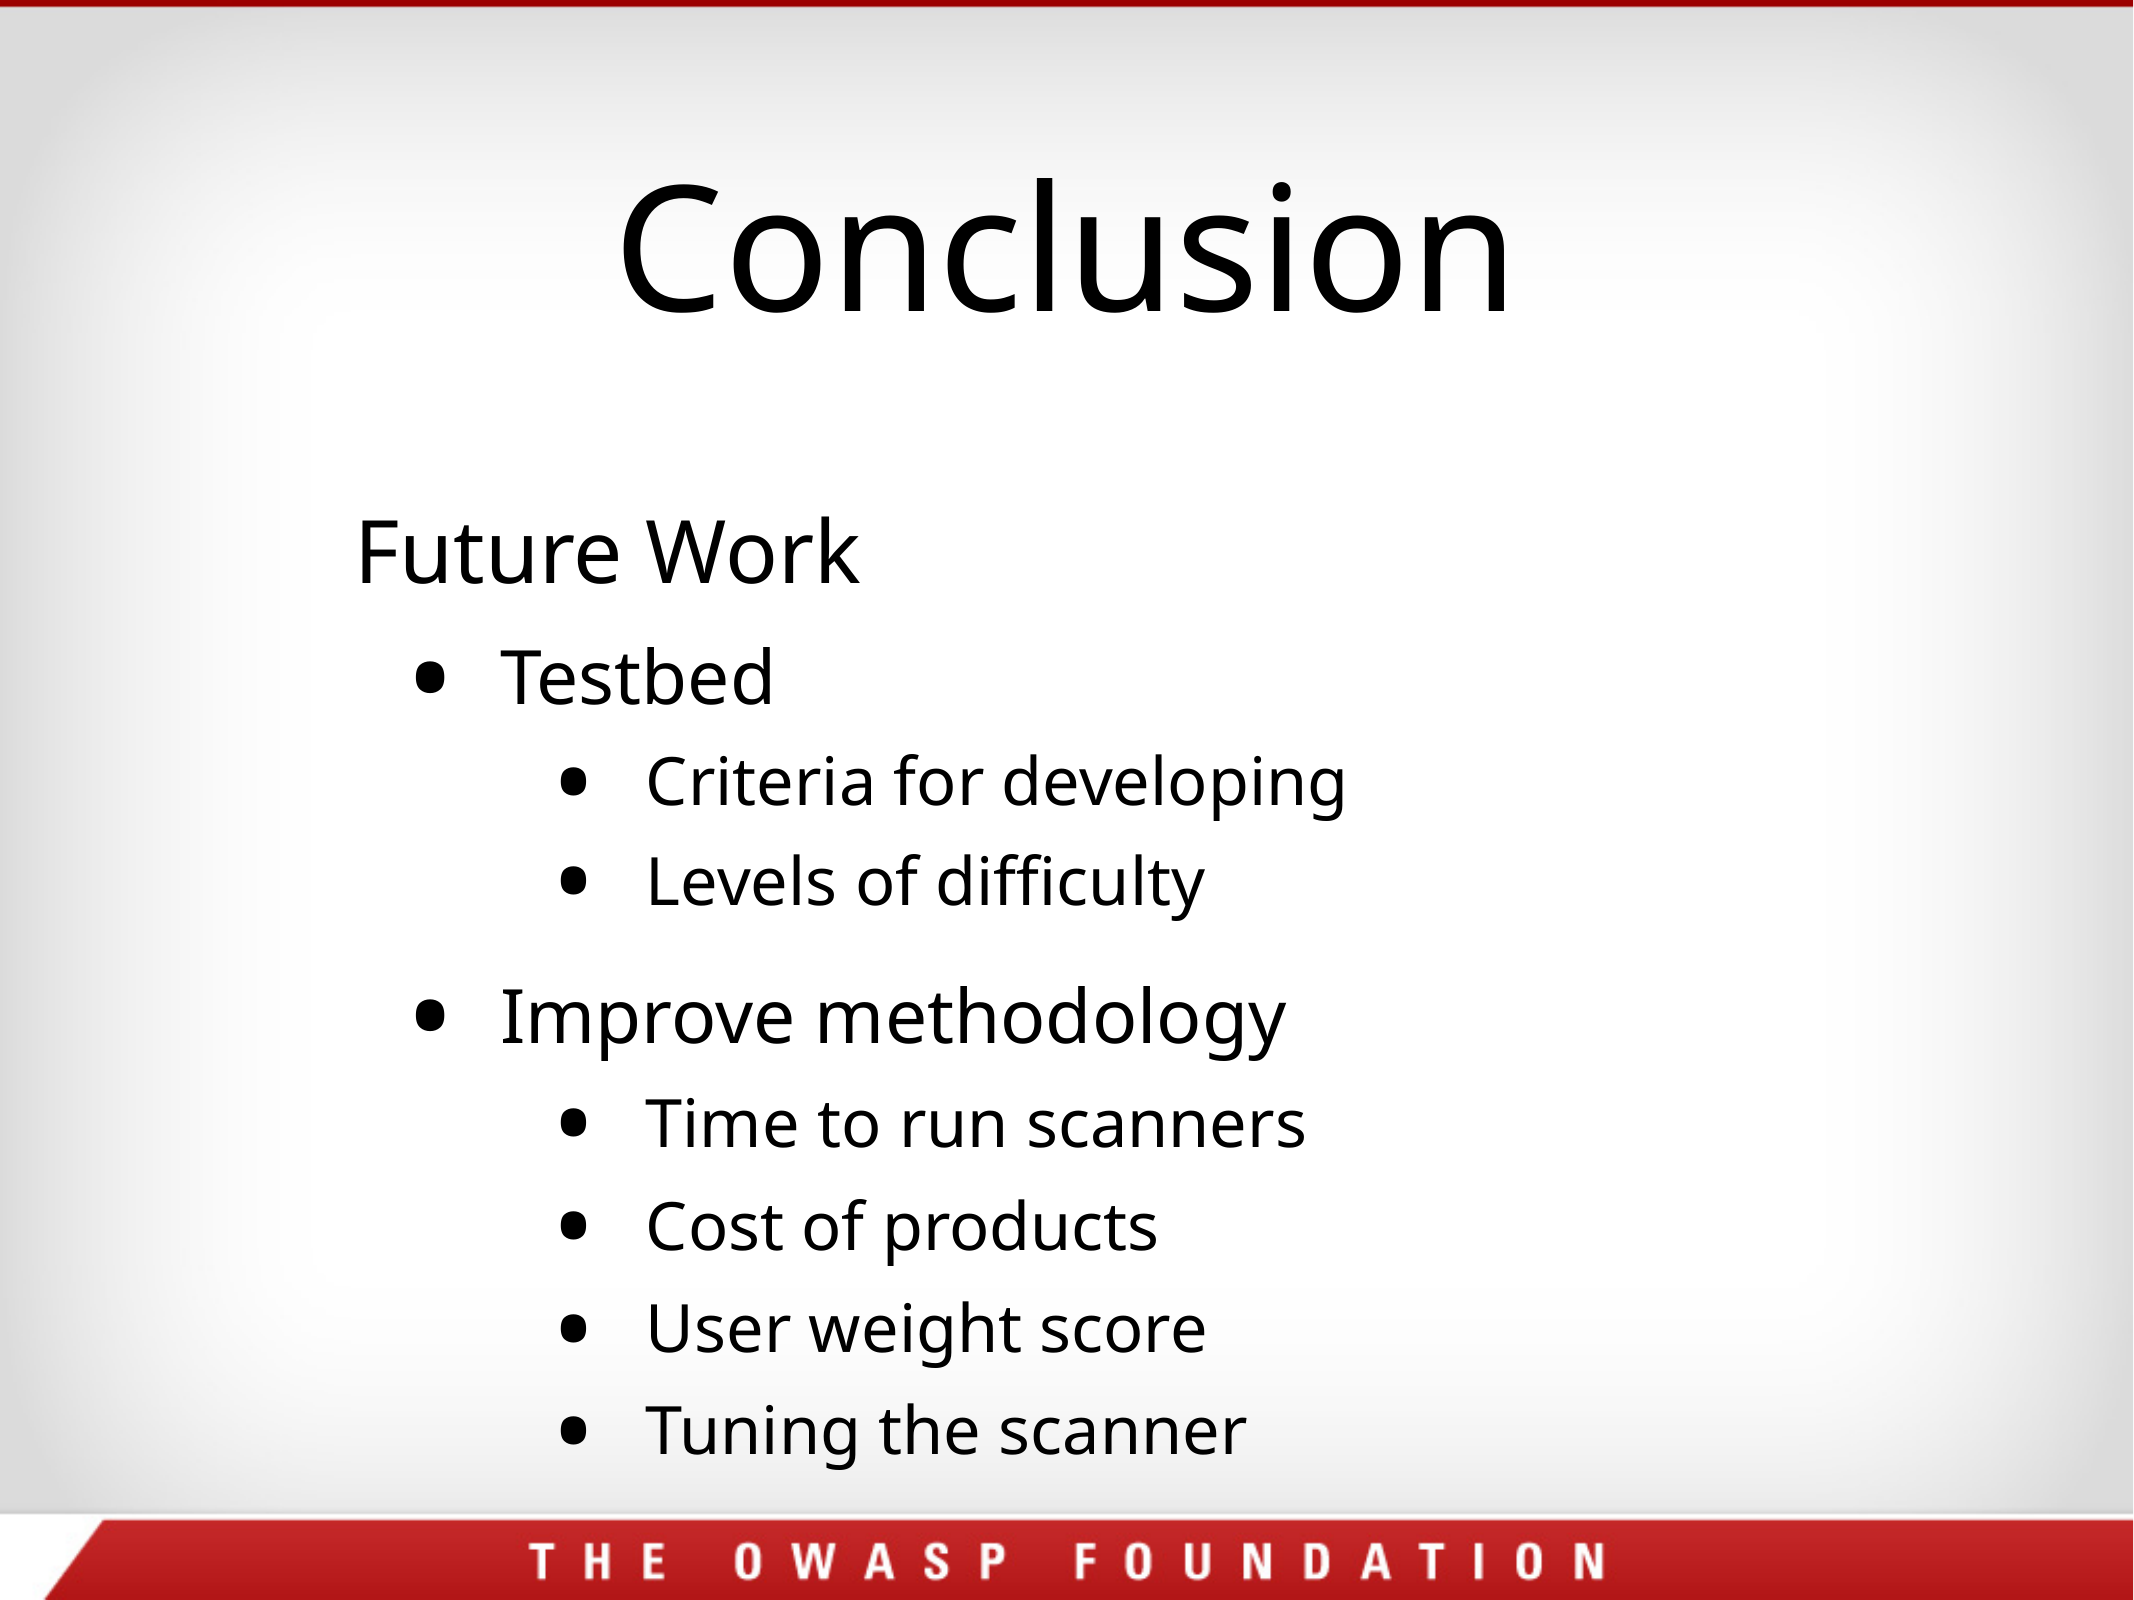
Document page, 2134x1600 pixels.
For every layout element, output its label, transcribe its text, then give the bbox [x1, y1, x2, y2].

picture [0, 0, 2134, 1600]
list Future Work Testbed Criteria for developing Levels of difficulty Improve methodology Time to run scanners Cost of products User weight score Tuning the scanner [208, 454, 1925, 1510]
title Conclusion [208, 22, 1925, 454]
